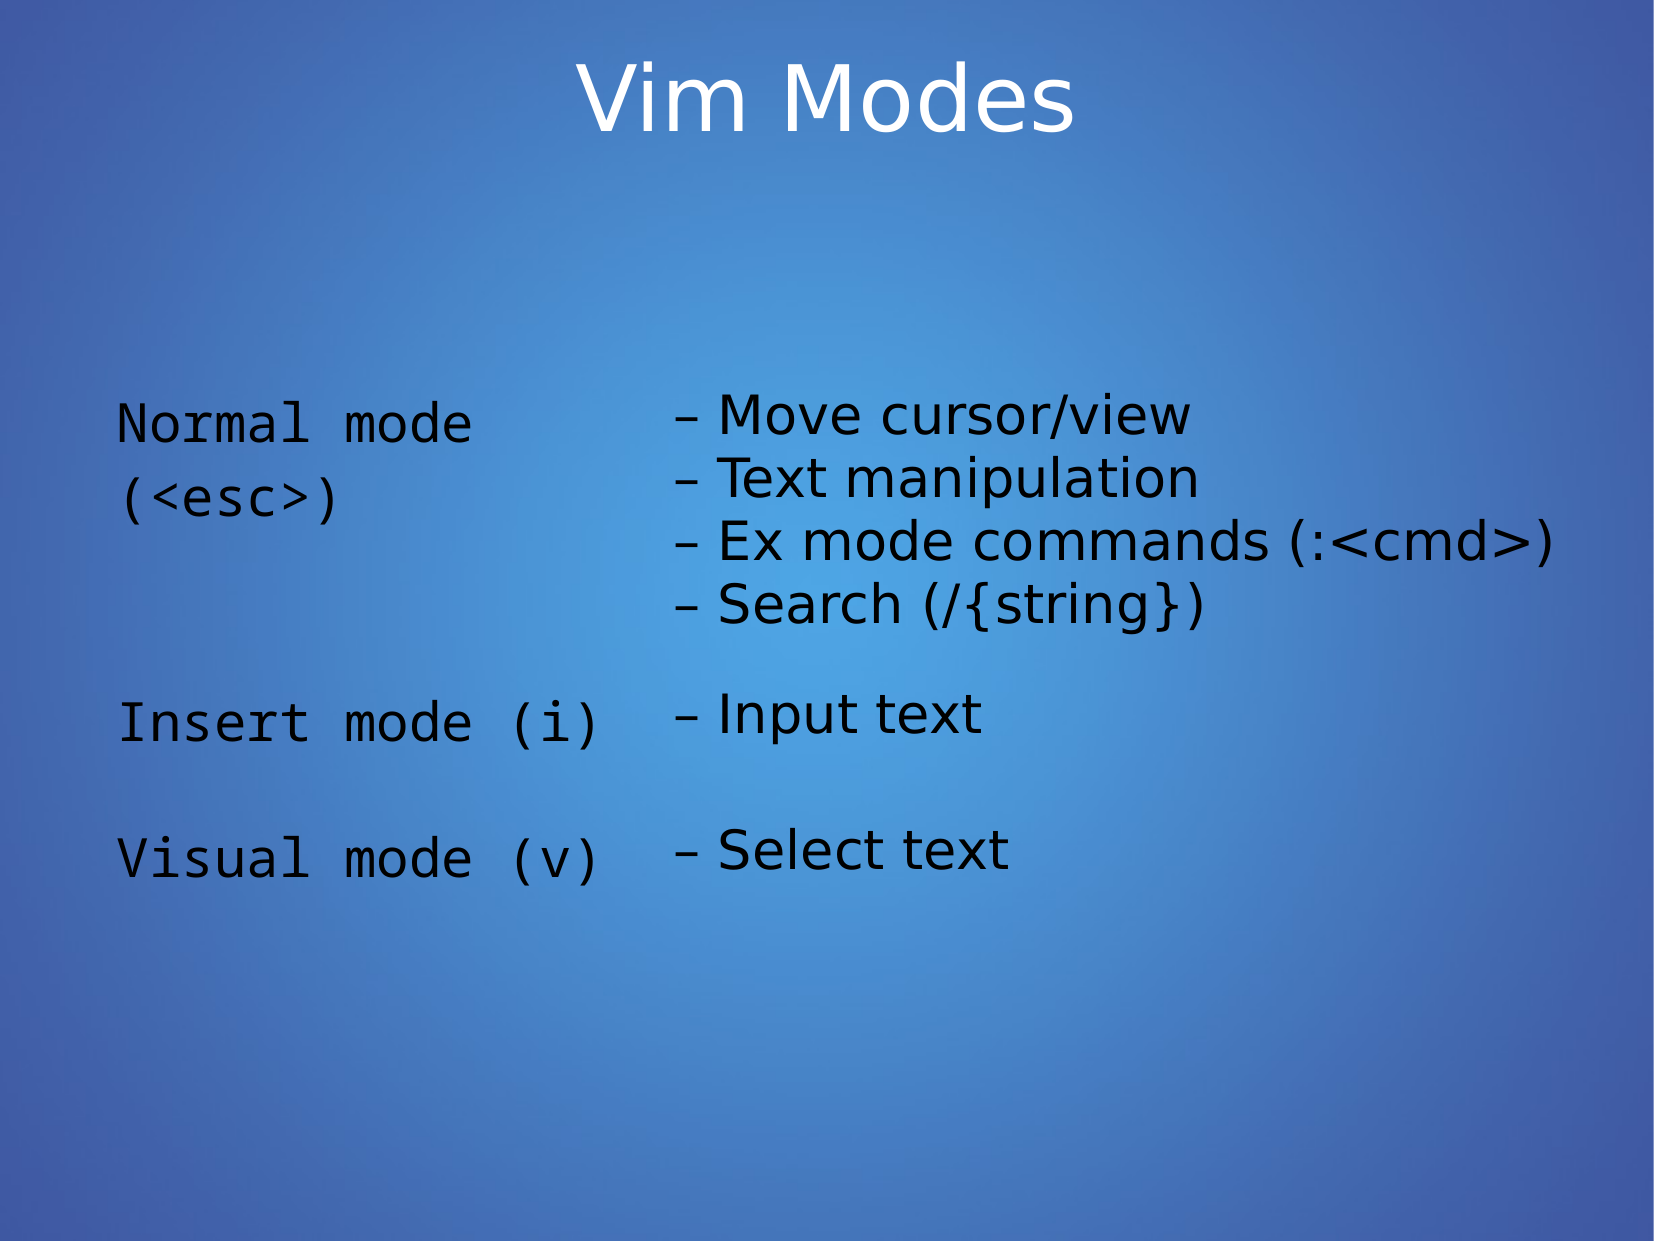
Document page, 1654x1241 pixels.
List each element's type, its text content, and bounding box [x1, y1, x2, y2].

table_cell Visual mode (v) [102, 812, 659, 947]
table_cell Insert mode (i) [102, 676, 659, 812]
table_header – Move cursor/view – Text manipulation – Ex mode commands (:<cmd>) – Search (/{string}) [659, 377, 1640, 676]
table_cell – Select text [659, 812, 1640, 947]
table_header Normal mode (<esc>) [102, 377, 659, 676]
table_cell – Input text [659, 676, 1640, 812]
picture [0, 0, 1654, 1241]
title Vim Modes [82, 23, 1571, 175]
